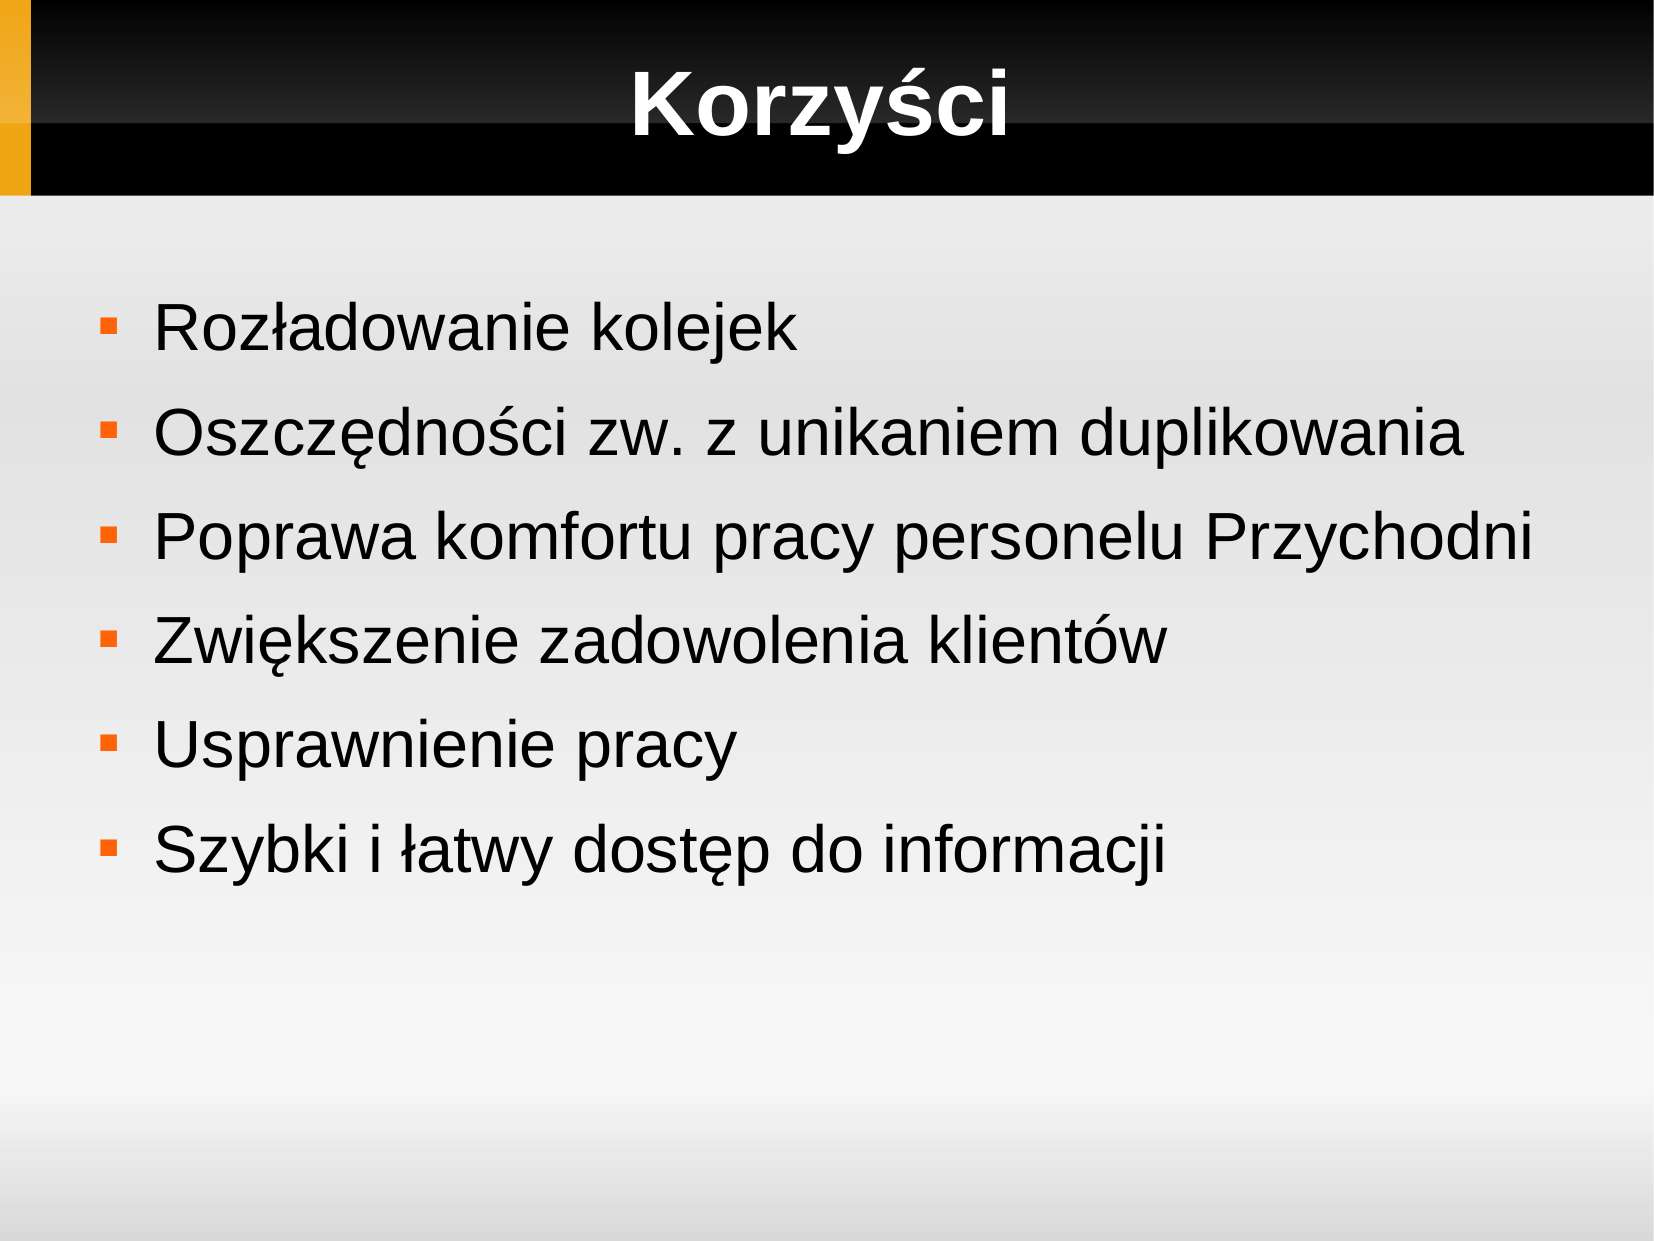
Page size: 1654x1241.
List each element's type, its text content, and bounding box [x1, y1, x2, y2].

title Korzyści [76, 7, 1565, 200]
list Rozładowanie kolejek Oszczędności zw. z unikaniem duplikowania Poprawa komfortu pracy personelu Przychodni Zwiększenie zadowolenia klientów Usprawnienie pracy Szybki i łatwy dostęp do informacji [82, 290, 1571, 1094]
picture [0, 0, 1654, 1241]
